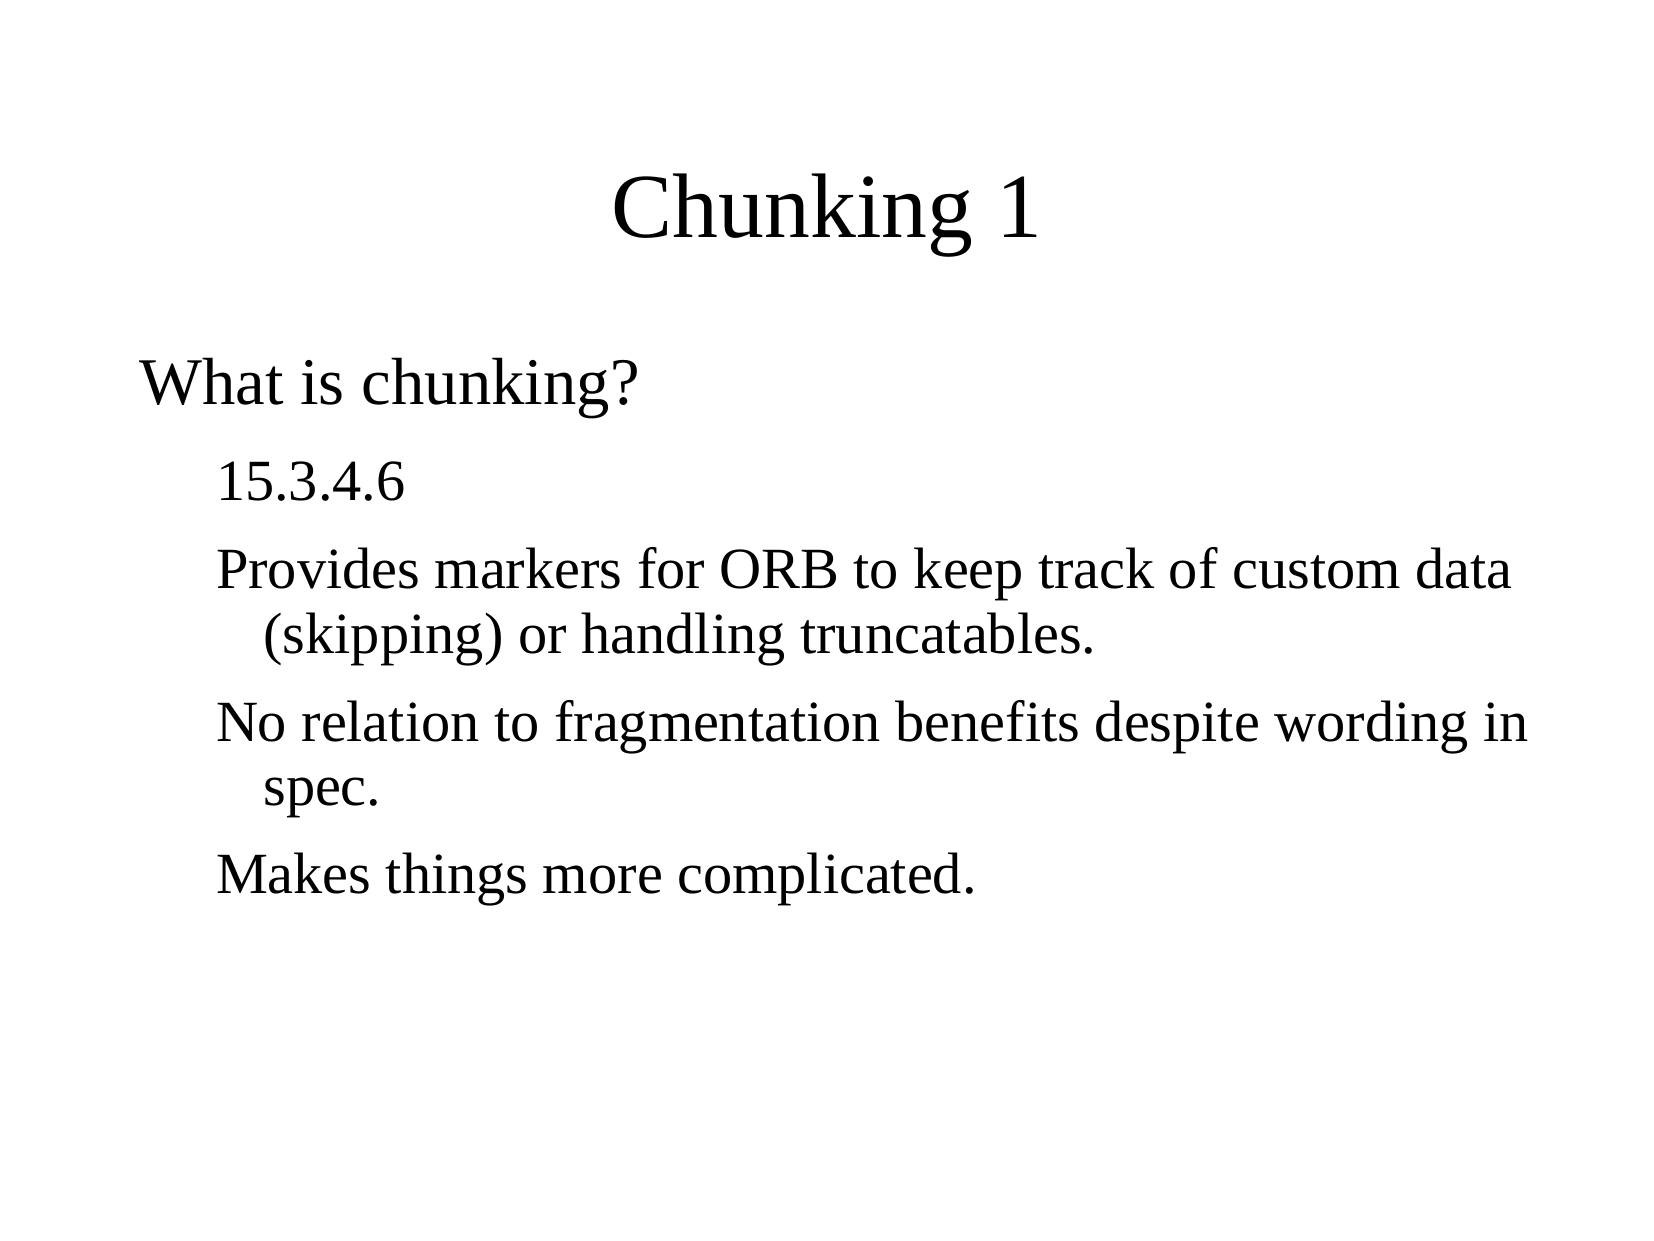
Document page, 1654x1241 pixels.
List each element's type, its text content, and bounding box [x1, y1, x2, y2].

title Chunking 1 [121, 102, 1534, 311]
list What is chunking? 15.3.4.6 Provides markers for ORB to keep track of custom data (skipping) or handling truncatables. No relation to fragmentation benefits despite wording in spec. Makes things more complicated. [121, 344, 1534, 1127]
